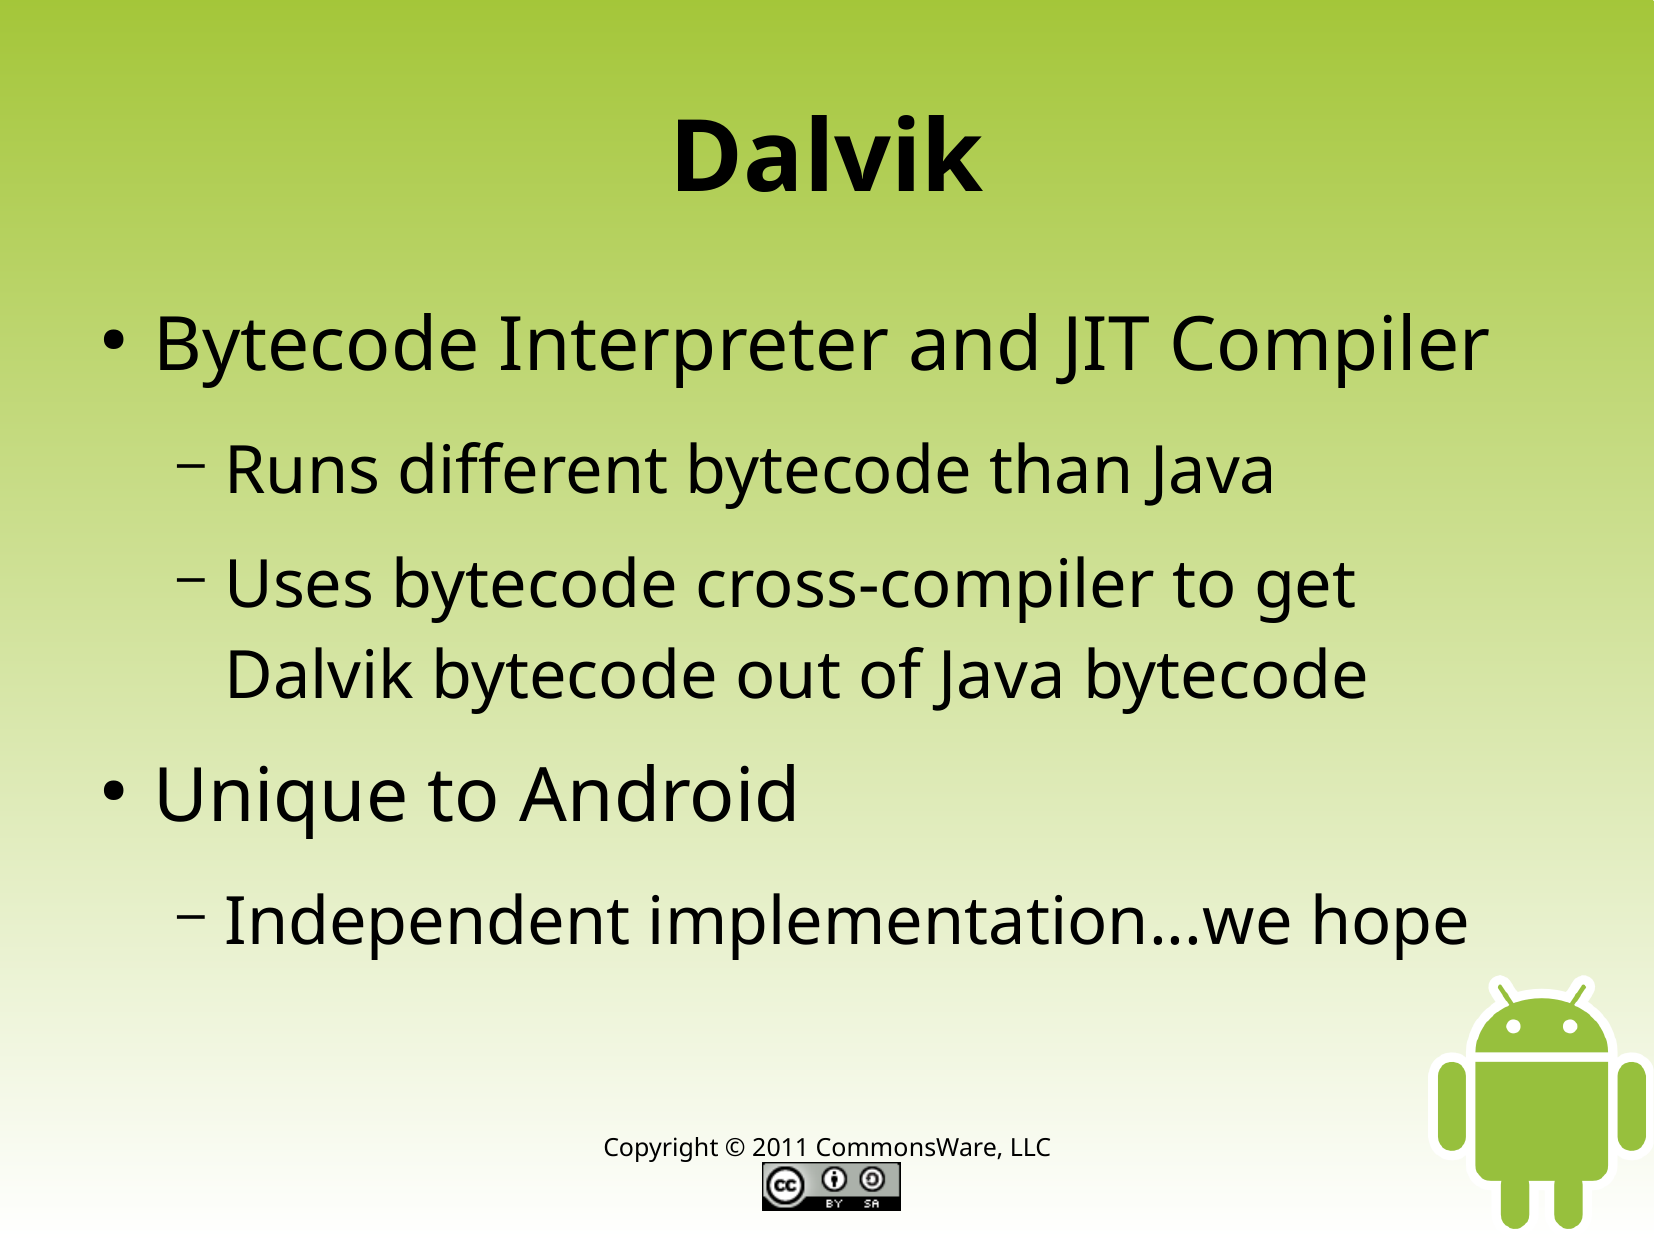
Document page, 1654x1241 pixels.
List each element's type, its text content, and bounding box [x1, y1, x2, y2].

title Dalvik [82, 49, 1571, 257]
picture [1428, 975, 1654, 1238]
list Bytecode Interpreter and JIT Compiler Runs different bytecode than Java Uses bytecode cross-compiler to get Dalvik bytecode out of Java bytecode Unique to Android Independent implementation...we hope [82, 290, 1538, 1088]
picture [762, 1162, 901, 1211]
